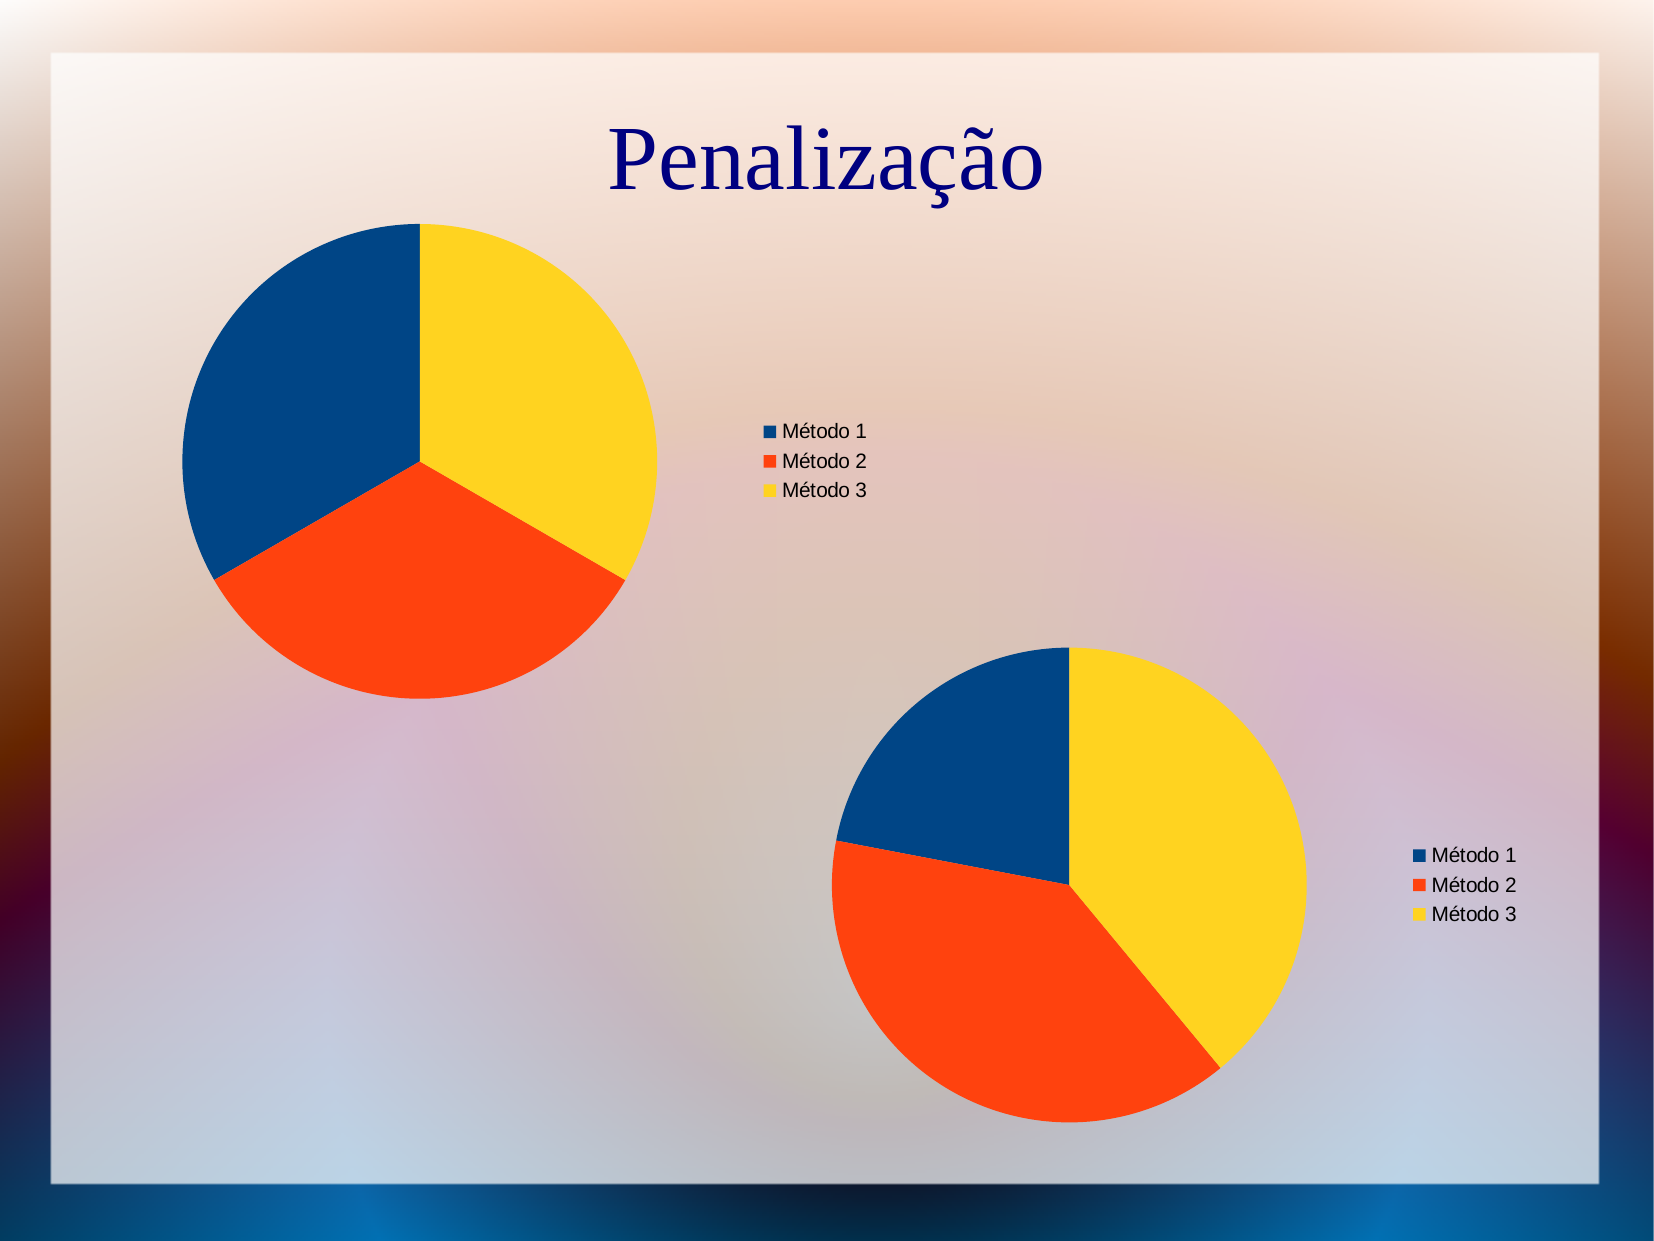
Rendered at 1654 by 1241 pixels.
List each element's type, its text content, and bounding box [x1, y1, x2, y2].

chart [82, 214, 1536, 1133]
picture [0, 0, 1654, 1241]
title Penalização [82, 55, 1571, 263]
